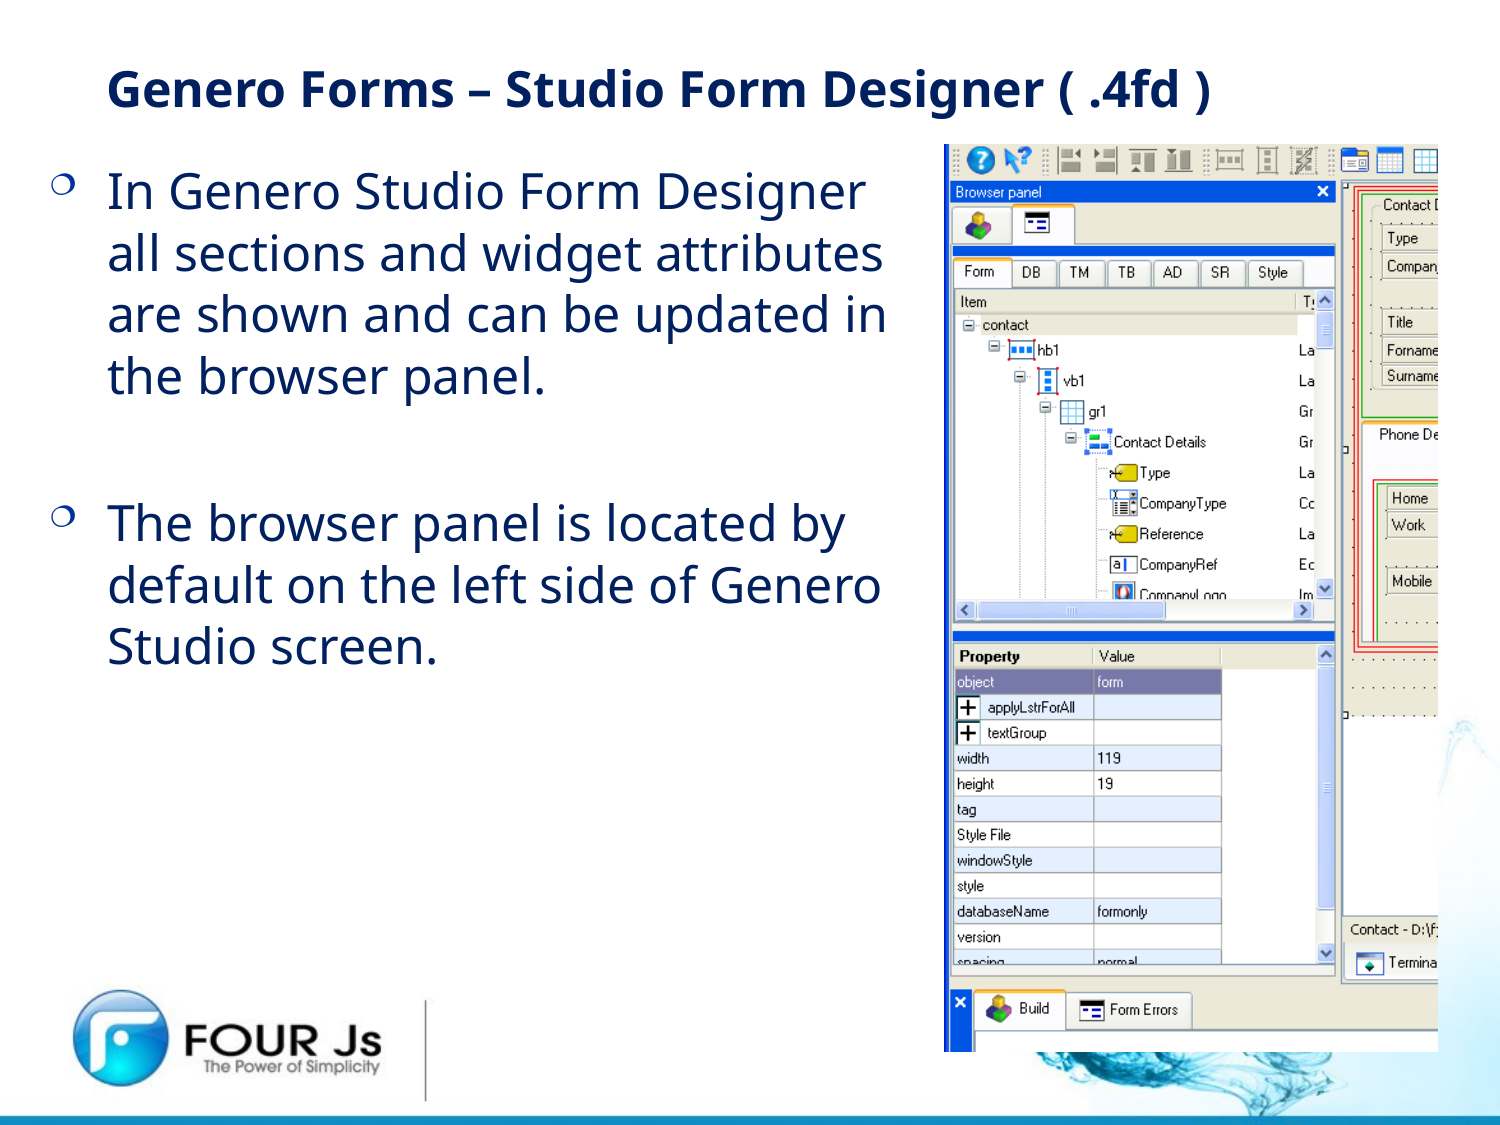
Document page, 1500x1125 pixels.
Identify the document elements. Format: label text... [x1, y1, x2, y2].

picture [0, 0, 1500, 1122]
text_box In Genero Studio Form Designer all sections and widget attributes are shown and can be updated in the browser panel. The browser panel is located by default on the left side of Genero Studio screen. [33, 153, 922, 1016]
title Genero Forms – Studio Form Designer ( .4fd ) [106, 35, 1388, 142]
